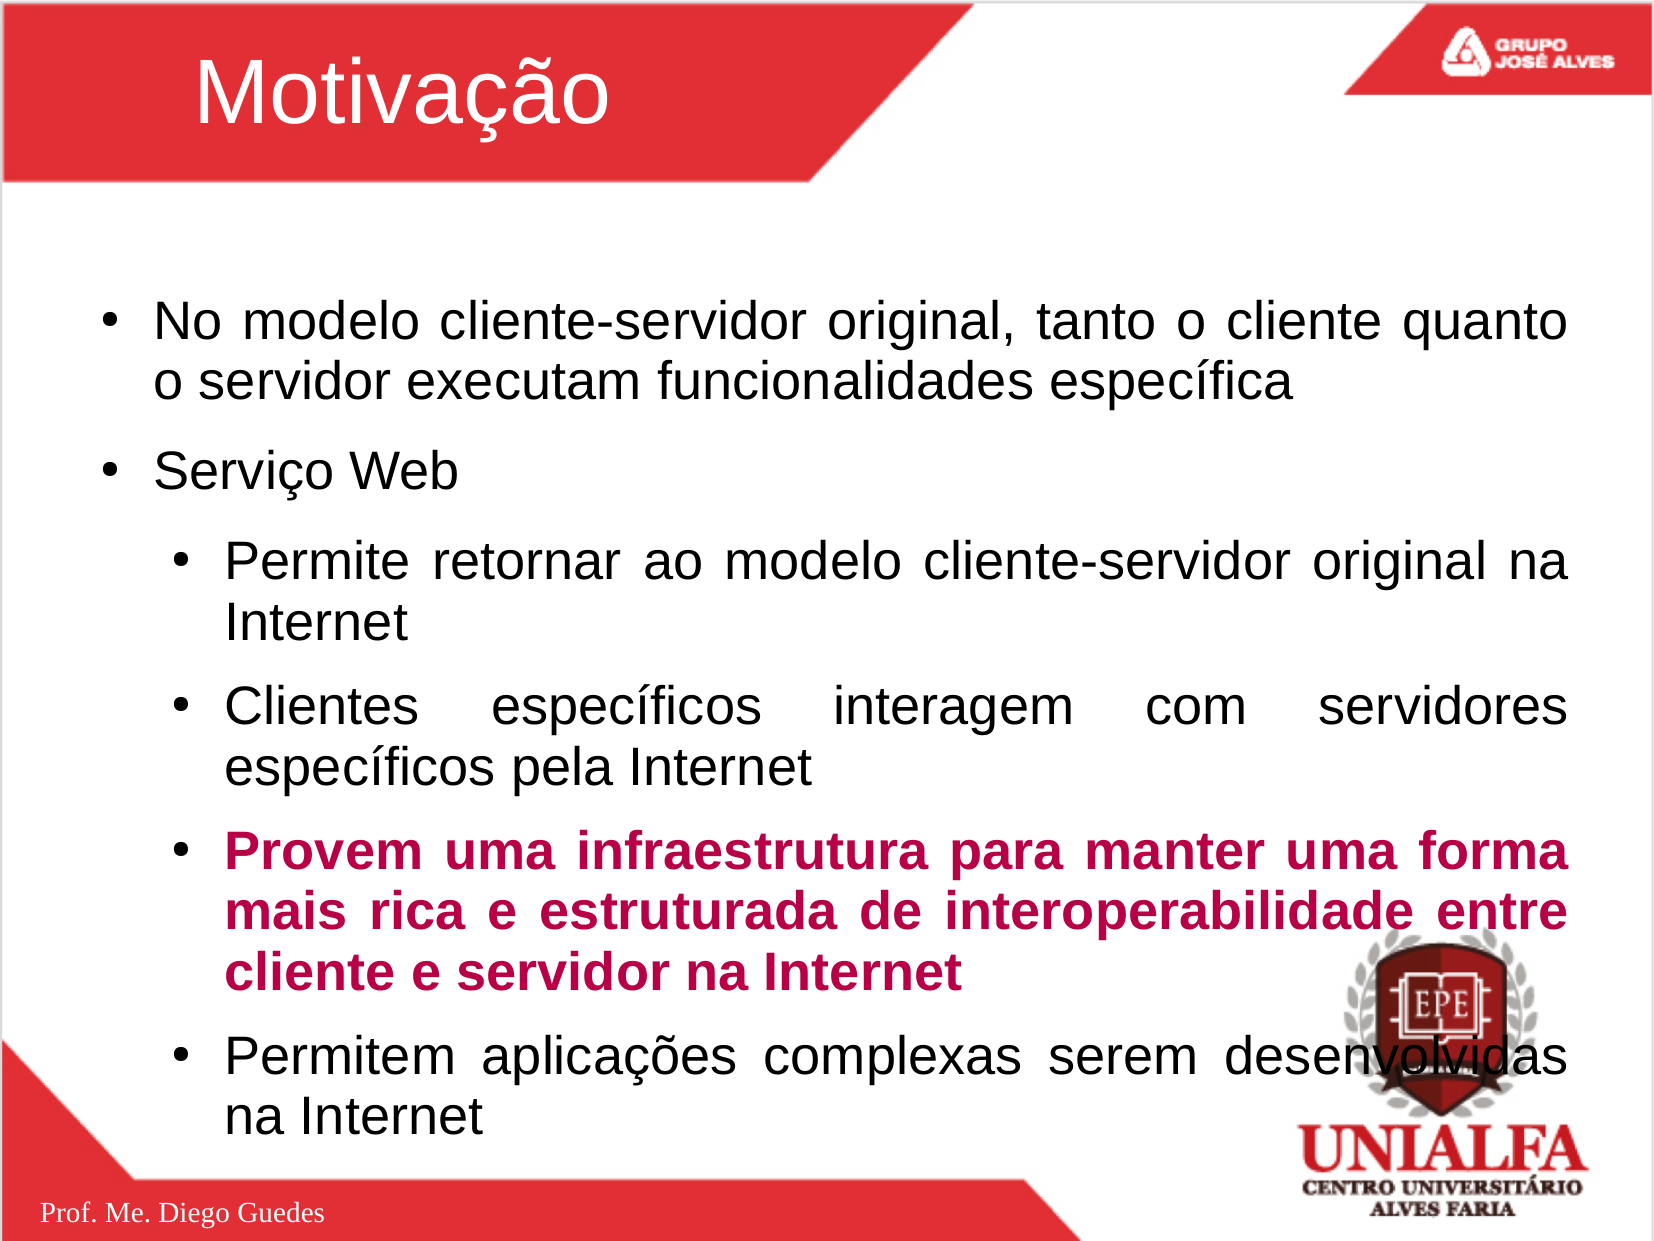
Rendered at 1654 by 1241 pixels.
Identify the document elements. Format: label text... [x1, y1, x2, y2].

title Motivação [6, 11, 799, 174]
picture [0, 0, 1654, 1241]
list No modelo cliente-servidor original, tanto o cliente quanto o servidor executam funcionalidades específica Serviço Web Permite retornar ao modelo cliente-servidor original na Internet Clientes específicos interagem com servidores específicos pela Internet Provem uma infraestrutura para manter uma forma mais rica e estruturada de interoperabilidade entre cliente e servidor na Internet Permitem aplicações complexas serem desenvolvidas na Internet [82, 290, 1571, 1147]
